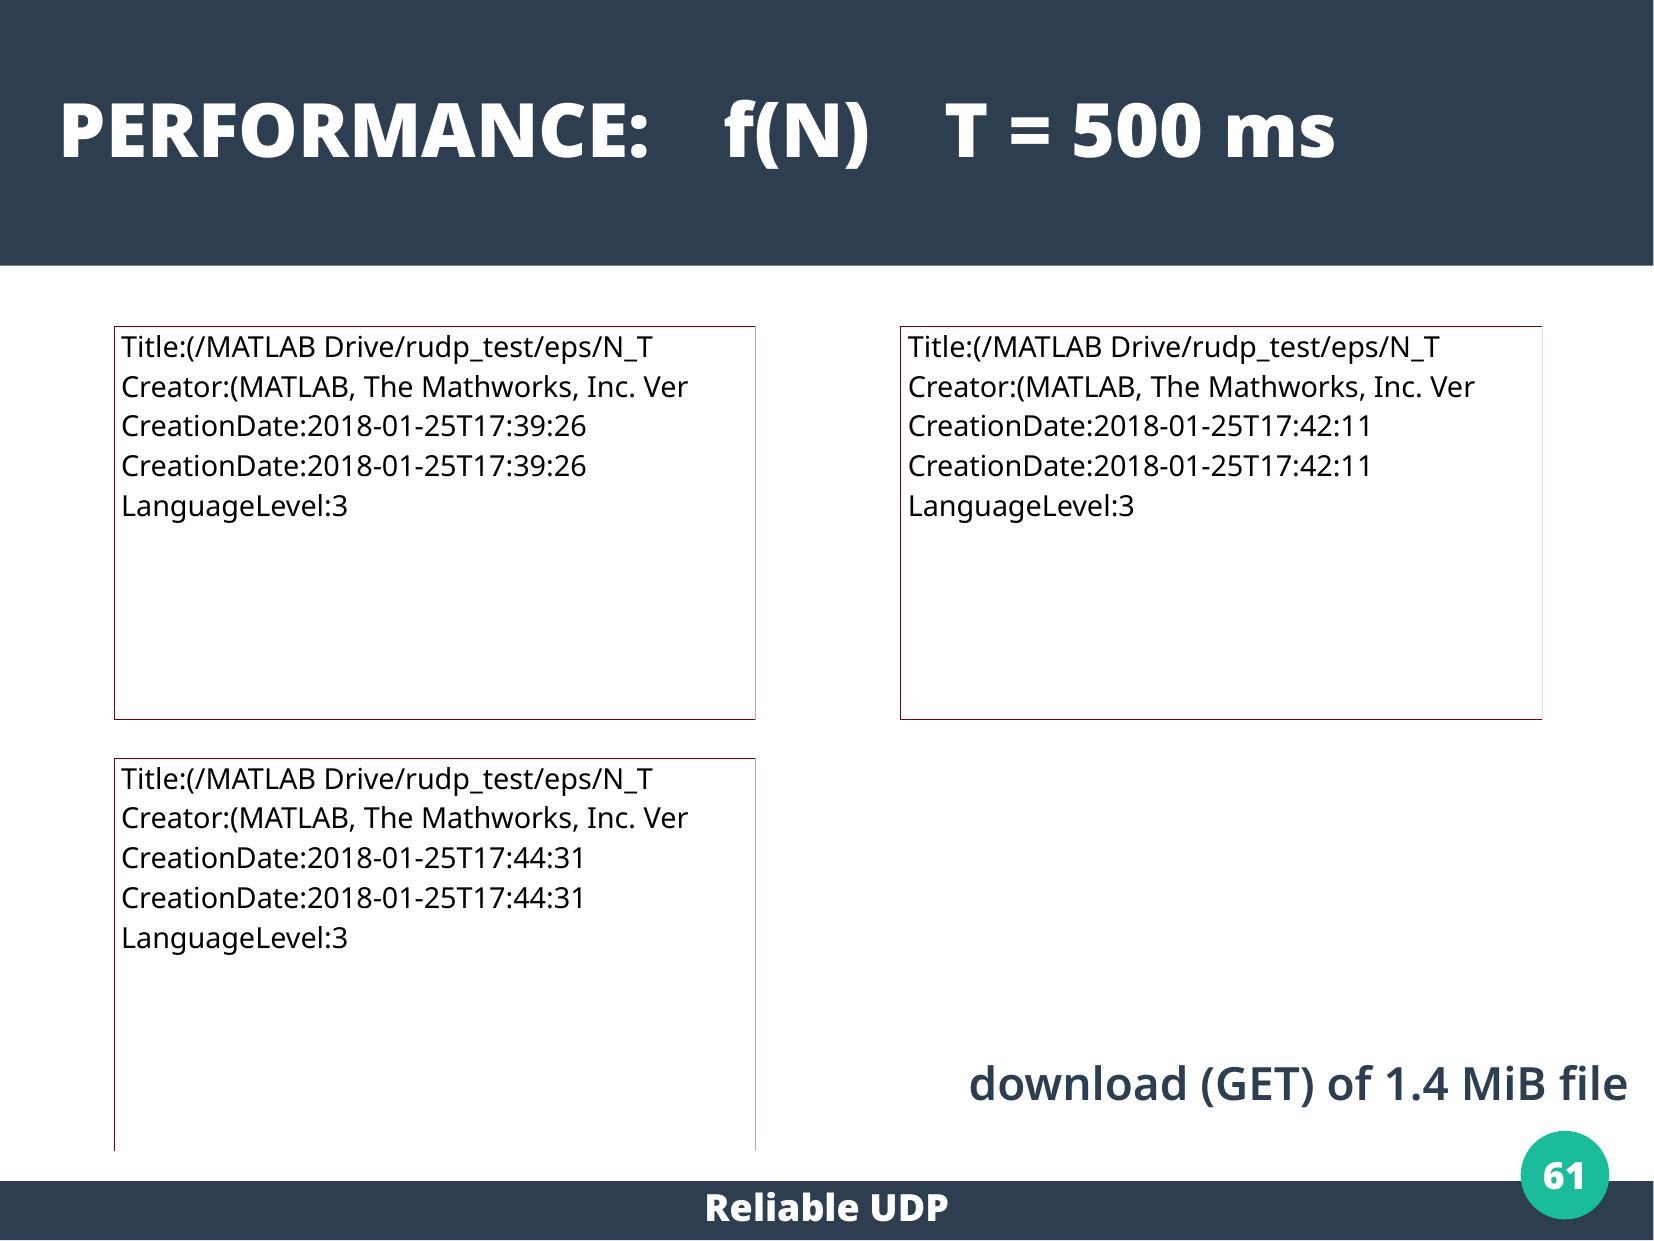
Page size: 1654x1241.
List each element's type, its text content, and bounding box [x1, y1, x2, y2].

picture [111, 756, 756, 1151]
list download (GET) of 1.4 MiB file [897, 1051, 1647, 1170]
picture [898, 324, 1543, 720]
title PERFORMANCE: f(N) T = 500 ms [59, 49, 1595, 207]
picture [111, 324, 756, 720]
